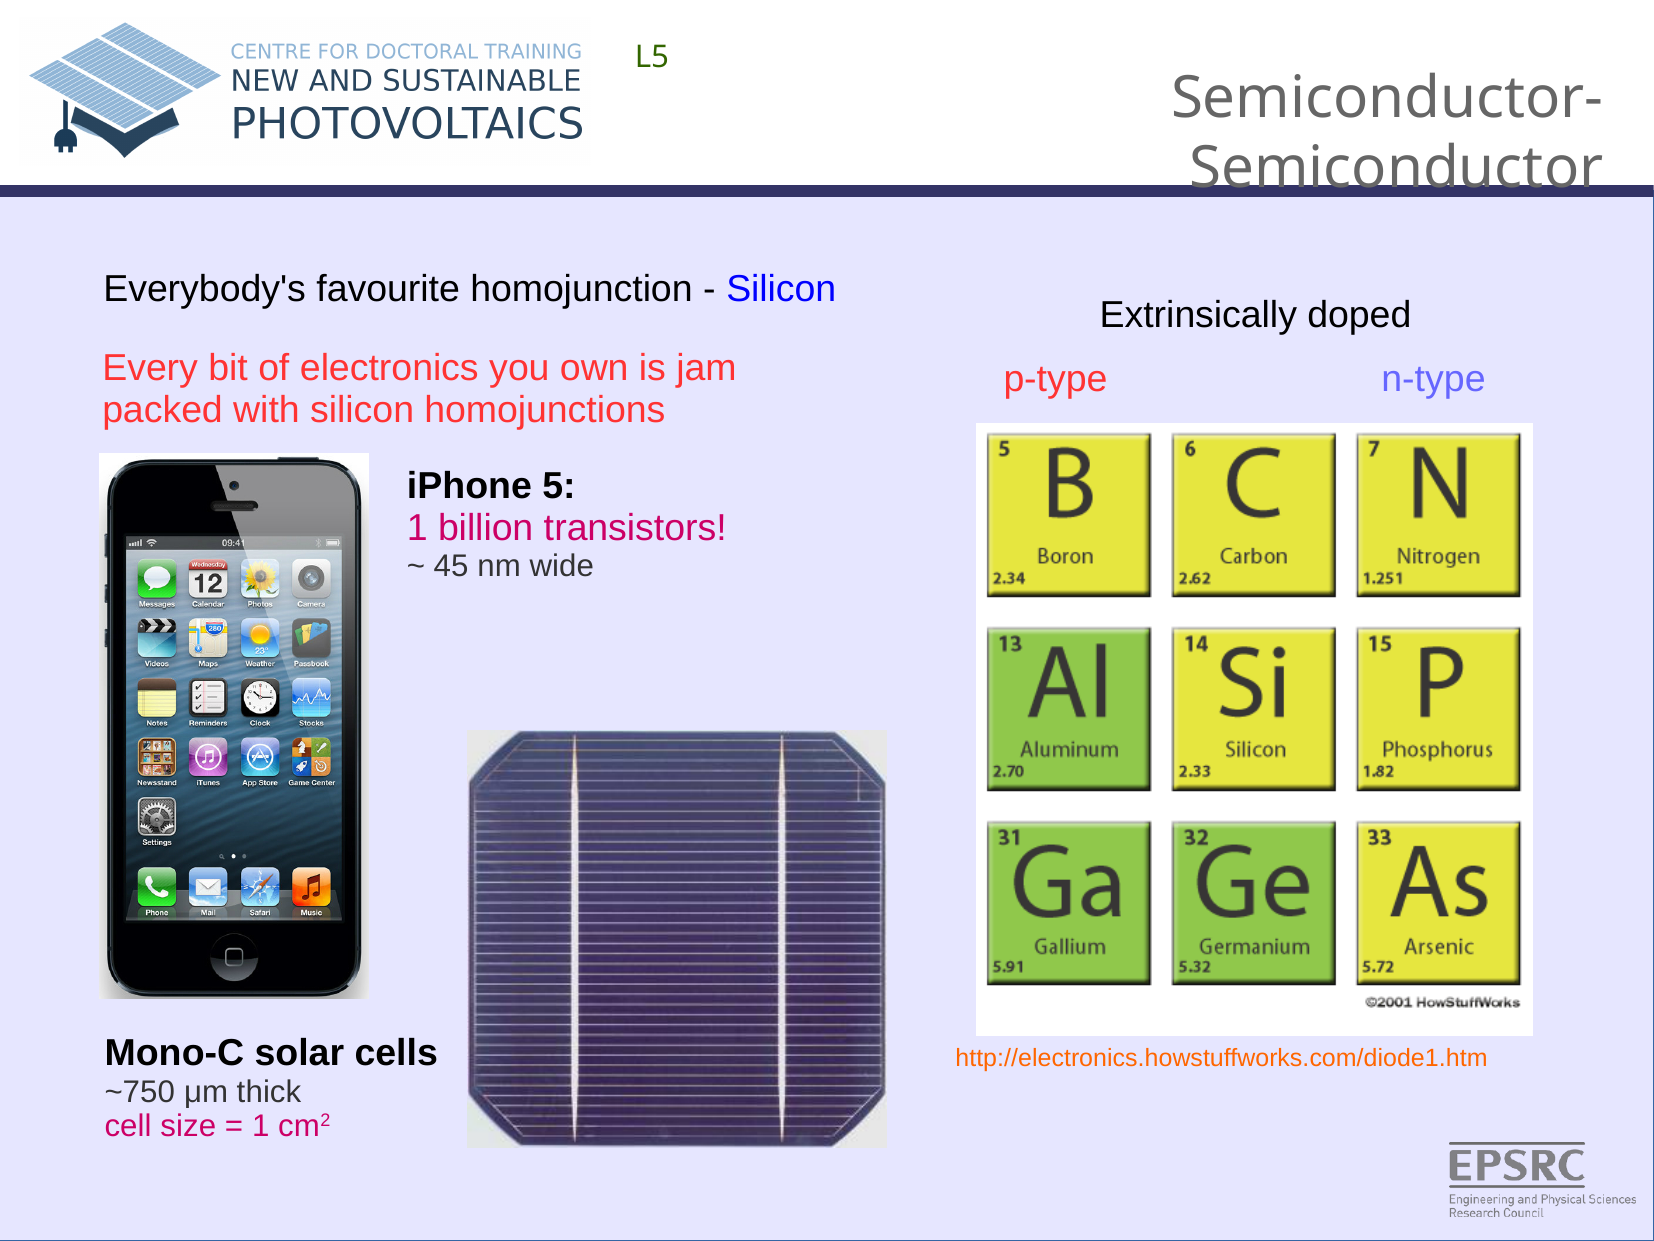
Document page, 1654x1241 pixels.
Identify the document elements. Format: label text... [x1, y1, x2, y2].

picture [976, 423, 1533, 1035]
text_box Extrinsically doped [1084, 285, 1427, 343]
picture [467, 730, 887, 1148]
text_box [0, 197, 1654, 1241]
text_box n-type [1366, 349, 1501, 407]
text_box Mono-C solar cells ~750 μm thick cell size = 1 cm2 [89, 1024, 453, 1152]
text_box iPhone 5: 1 billion transistors! ~ 45 nm wide [392, 457, 743, 592]
text_box p-type [988, 349, 1123, 407]
text_box Semiconductor-Semiconductor [767, 51, 1618, 142]
text_box Every bit of electronics you own is jam packed with silicon homojunctions [87, 339, 840, 557]
picture [99, 453, 369, 999]
picture [1449, 1142, 1636, 1217]
text_box L5 [620, 29, 880, 80]
picture [19, 17, 591, 166]
text_box http://electronics.howstuffworks.com/diode1.htm [940, 1035, 1654, 1093]
text_box Everybody's favourite homojunction - Silicon [88, 259, 852, 317]
